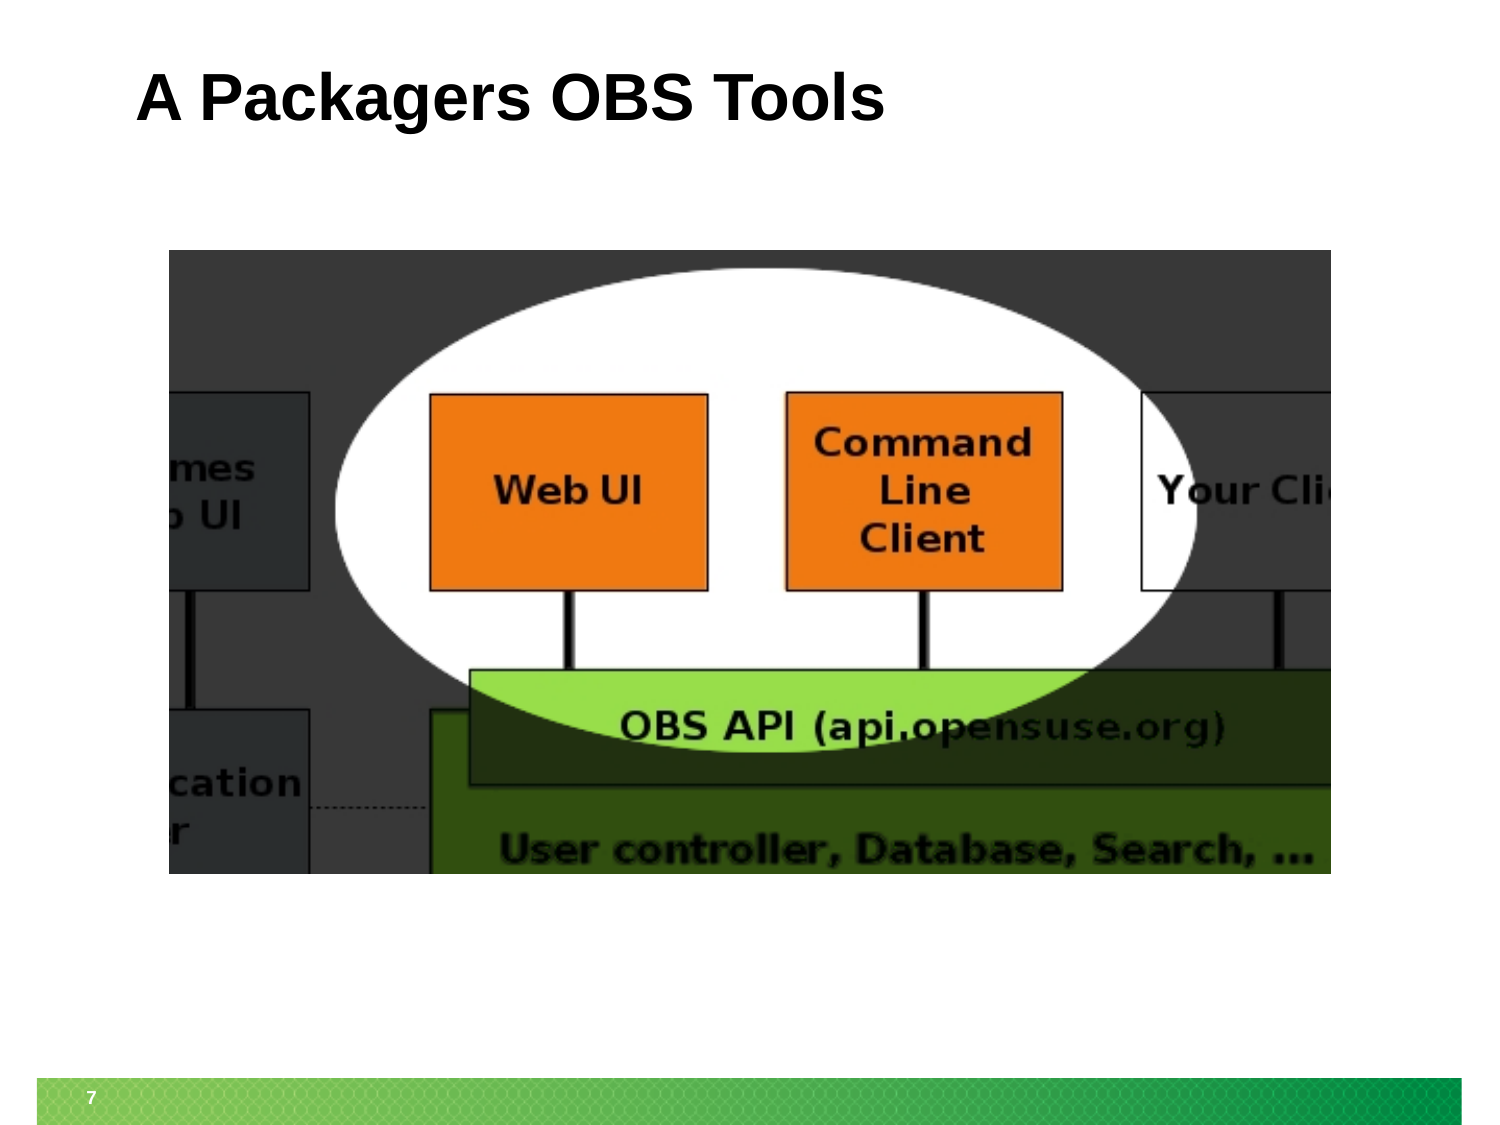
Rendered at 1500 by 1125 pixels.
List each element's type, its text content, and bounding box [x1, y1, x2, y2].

picture [36, 1078, 1462, 1125]
picture [169, 250, 1331, 874]
title A Packagers OBS Tools [135, 41, 1372, 204]
